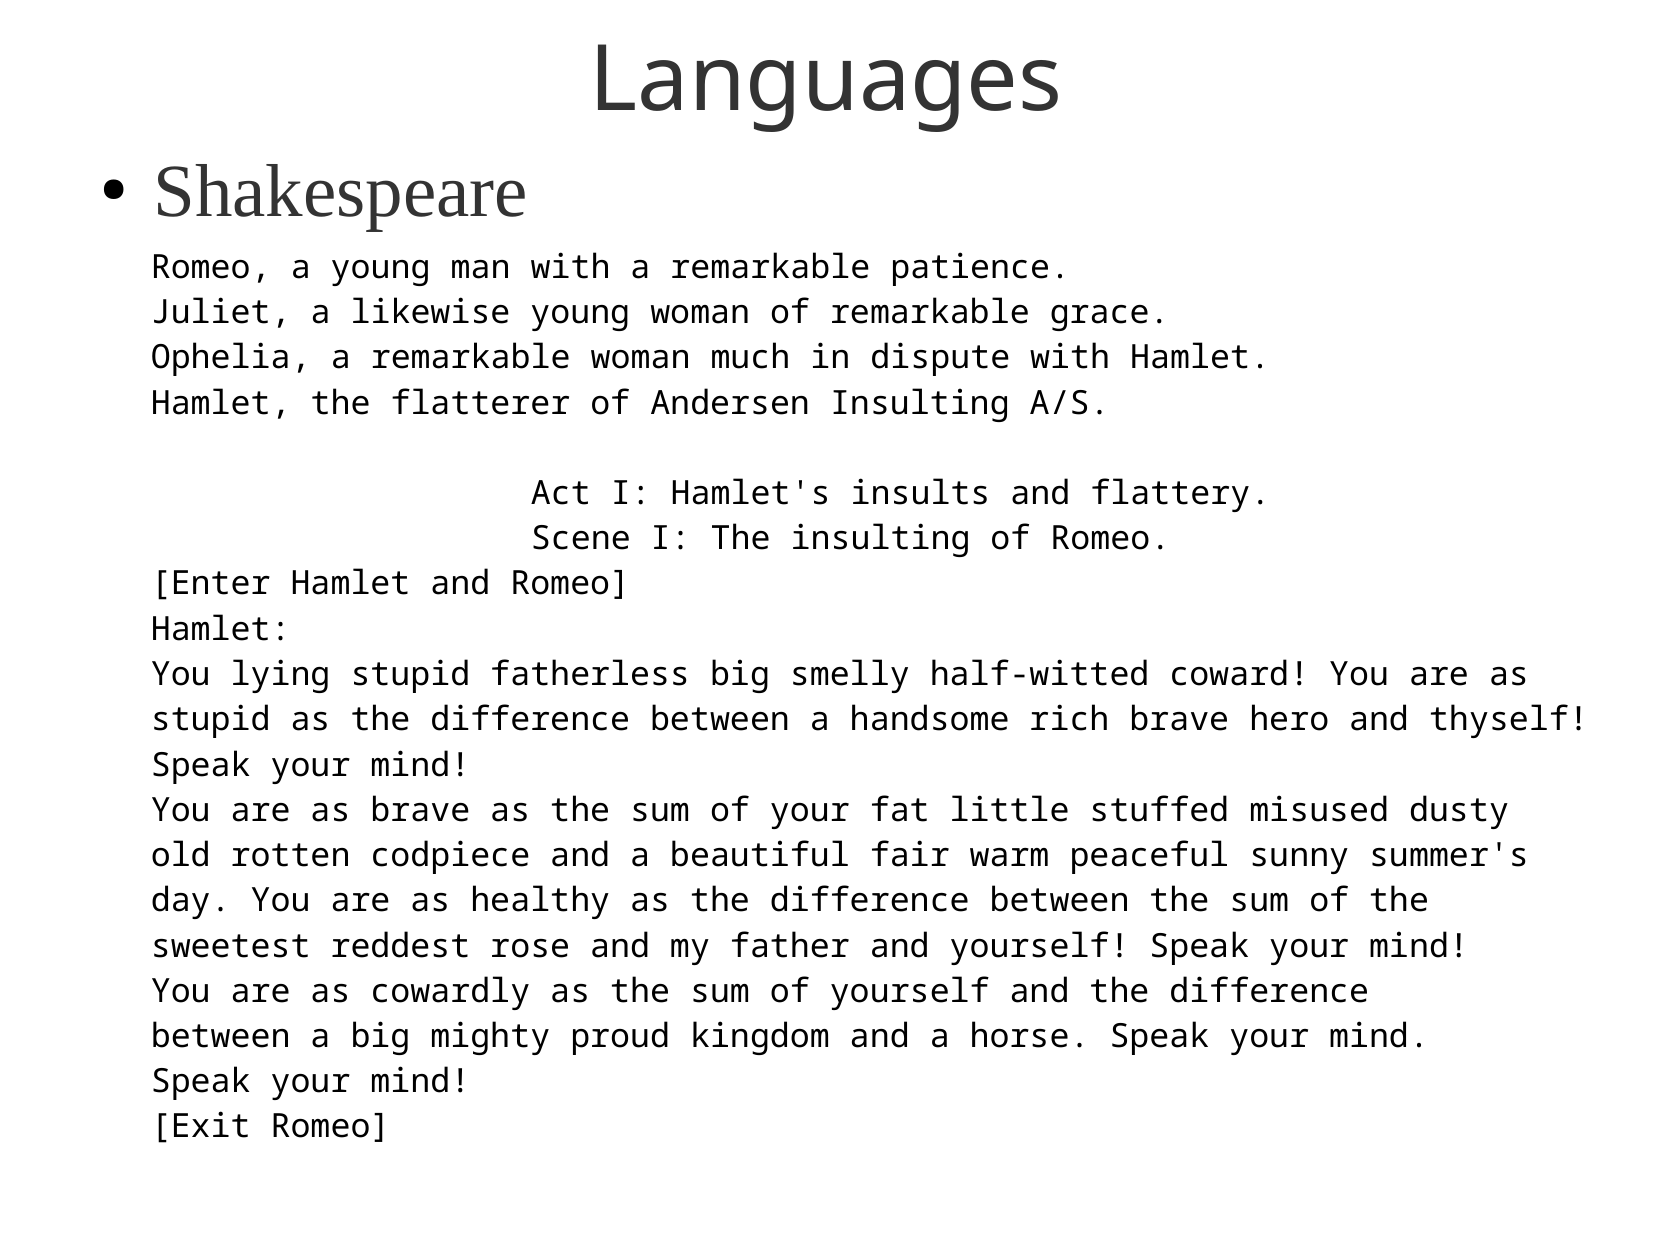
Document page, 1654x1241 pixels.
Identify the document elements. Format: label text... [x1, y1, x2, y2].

title Languages [82, 0, 1571, 150]
text_box Romeo, a young man with a remarkable patience. Juliet, a likewise young woman of remarkable grace. Ophelia, a remarkable woman much in dispute with Hamlet. Hamlet, the flatterer of Andersen Insulting A/S. Act I: Hamlet's insults and flattery. Scene I: The insulting of Romeo. [Enter Hamlet and Romeo] Hamlet: You lying stupid fatherless big smelly half-witted coward! You are as stupid as the difference between a handsome rich brave hero and thyself! Speak your mind! You are as brave as the sum of your fat little stuffed misused dusty old rotten codpiece and a beautiful fair warm peaceful sunny summer's day. You are as healthy as the difference between the sum of the sweetest reddest rose and my father and yourself! Speak your mind! You are as cowardly as the sum of yourself and the difference between a big mighty proud kingdom and a horse. Speak your mind. Speak your mind! [Exit Romeo] [136, 235, 1653, 1241]
list Shakespeare [82, 150, 1571, 969]
